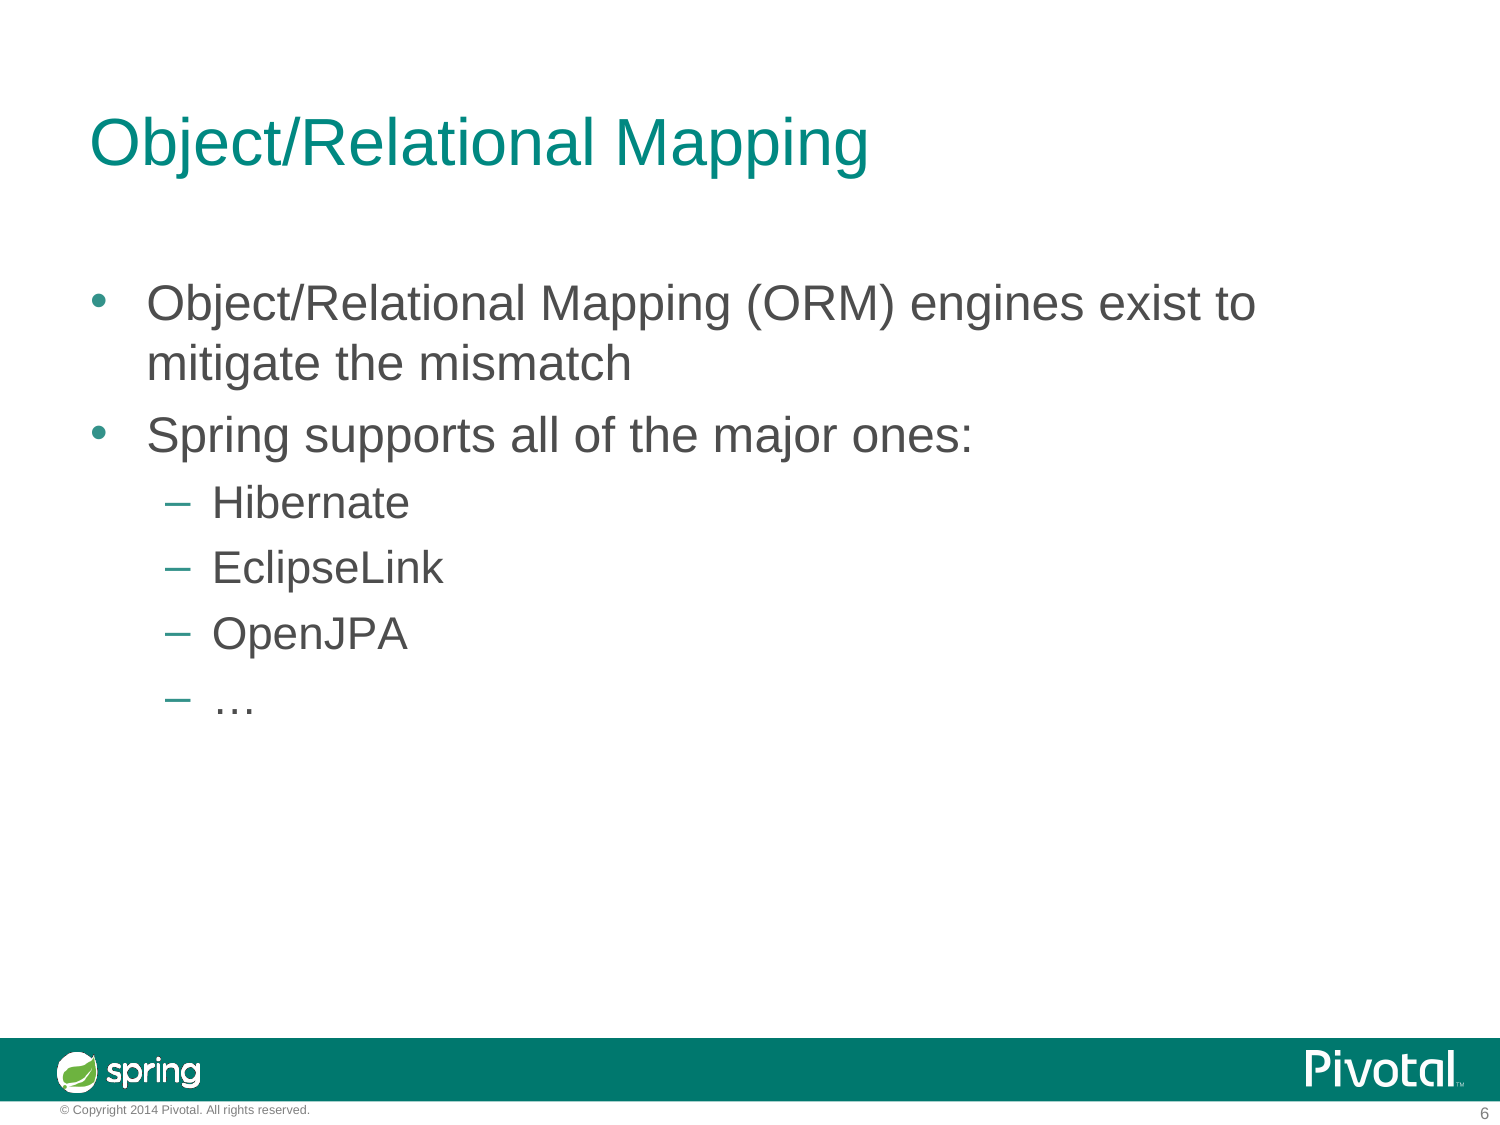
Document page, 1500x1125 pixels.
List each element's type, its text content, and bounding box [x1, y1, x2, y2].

list Object/Relational Mapping (ORM) engines exist to mitigate the mismatch Spring supports all of the major ones: Hibernate EclipseLink OpenJPA … [75, 262, 1426, 1005]
title Object/Relational Mapping [75, 45, 1426, 233]
picture [1306, 1050, 1464, 1087]
picture [32, 1041, 210, 1103]
